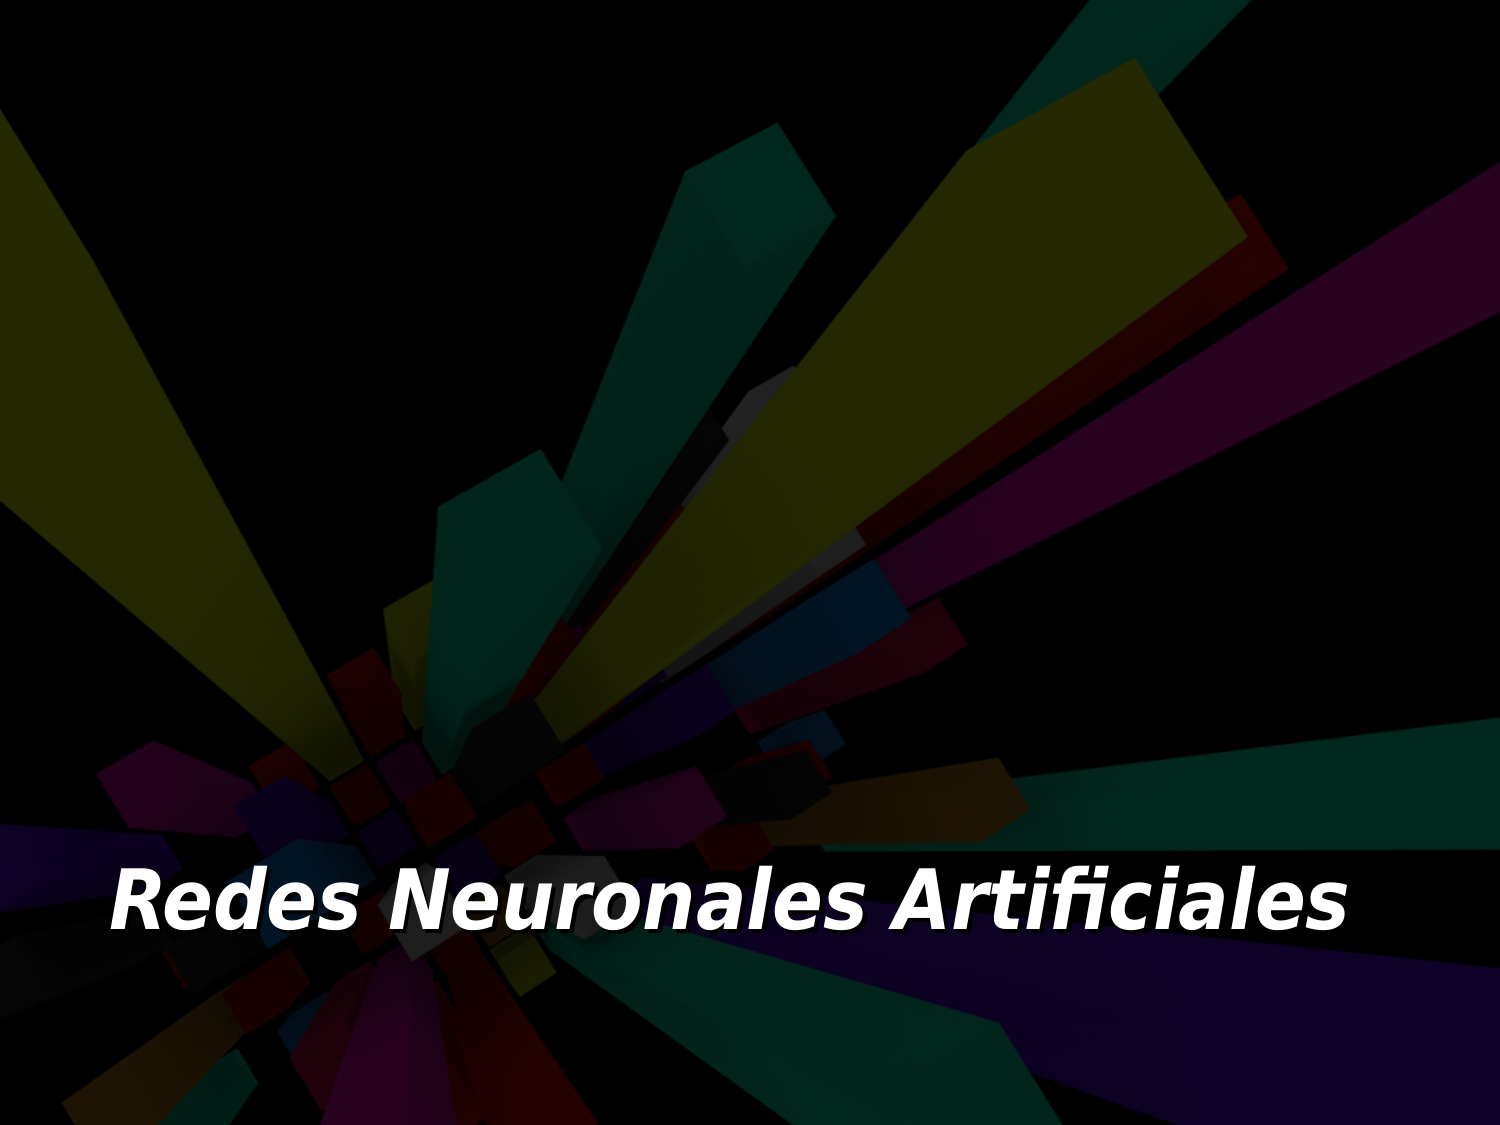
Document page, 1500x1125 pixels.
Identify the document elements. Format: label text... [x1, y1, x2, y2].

picture [0, 0, 1500, 1125]
title Redes Neuronales Artificiales [94, 550, 1406, 1125]
